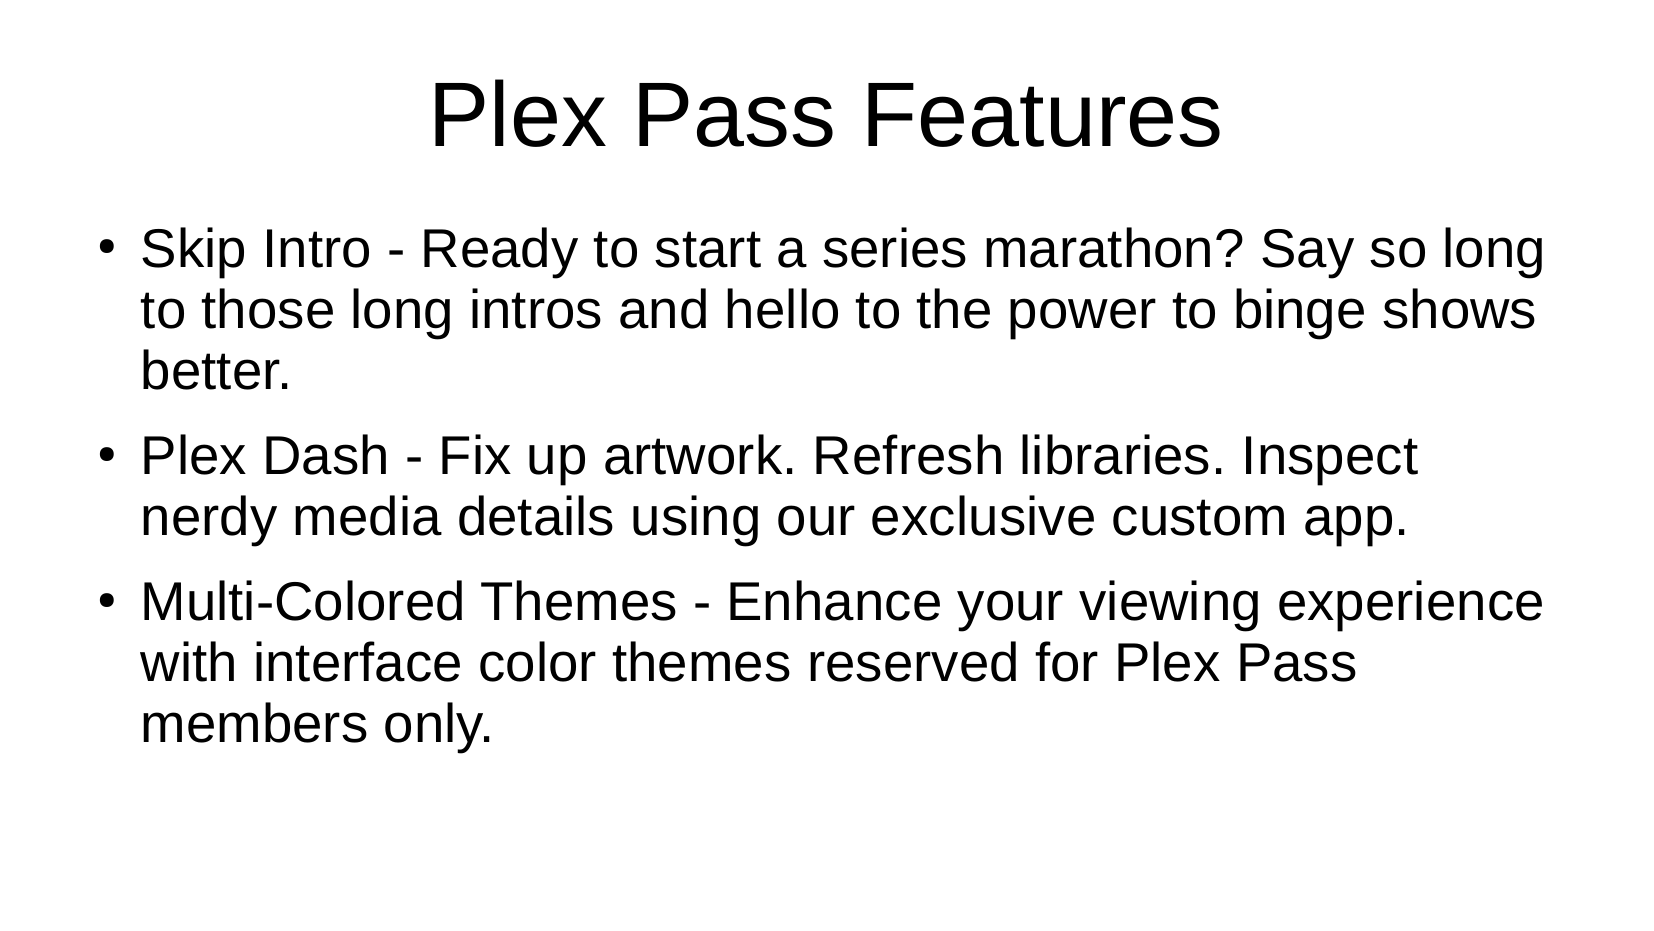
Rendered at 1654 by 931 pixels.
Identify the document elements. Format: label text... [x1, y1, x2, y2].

list Skip Intro - Ready to start a series marathon? Say so long to those long intros and hello to the power to binge shows better. Plex Dash - Fix up artwork. Refresh libraries. Inspect nerdy media details using our exclusive custom app. Multi-Colored Themes - Enhance your viewing experience with interface color themes reserved for Plex Pass members only. [82, 217, 1571, 758]
title Plex Pass Features [82, 37, 1571, 193]
